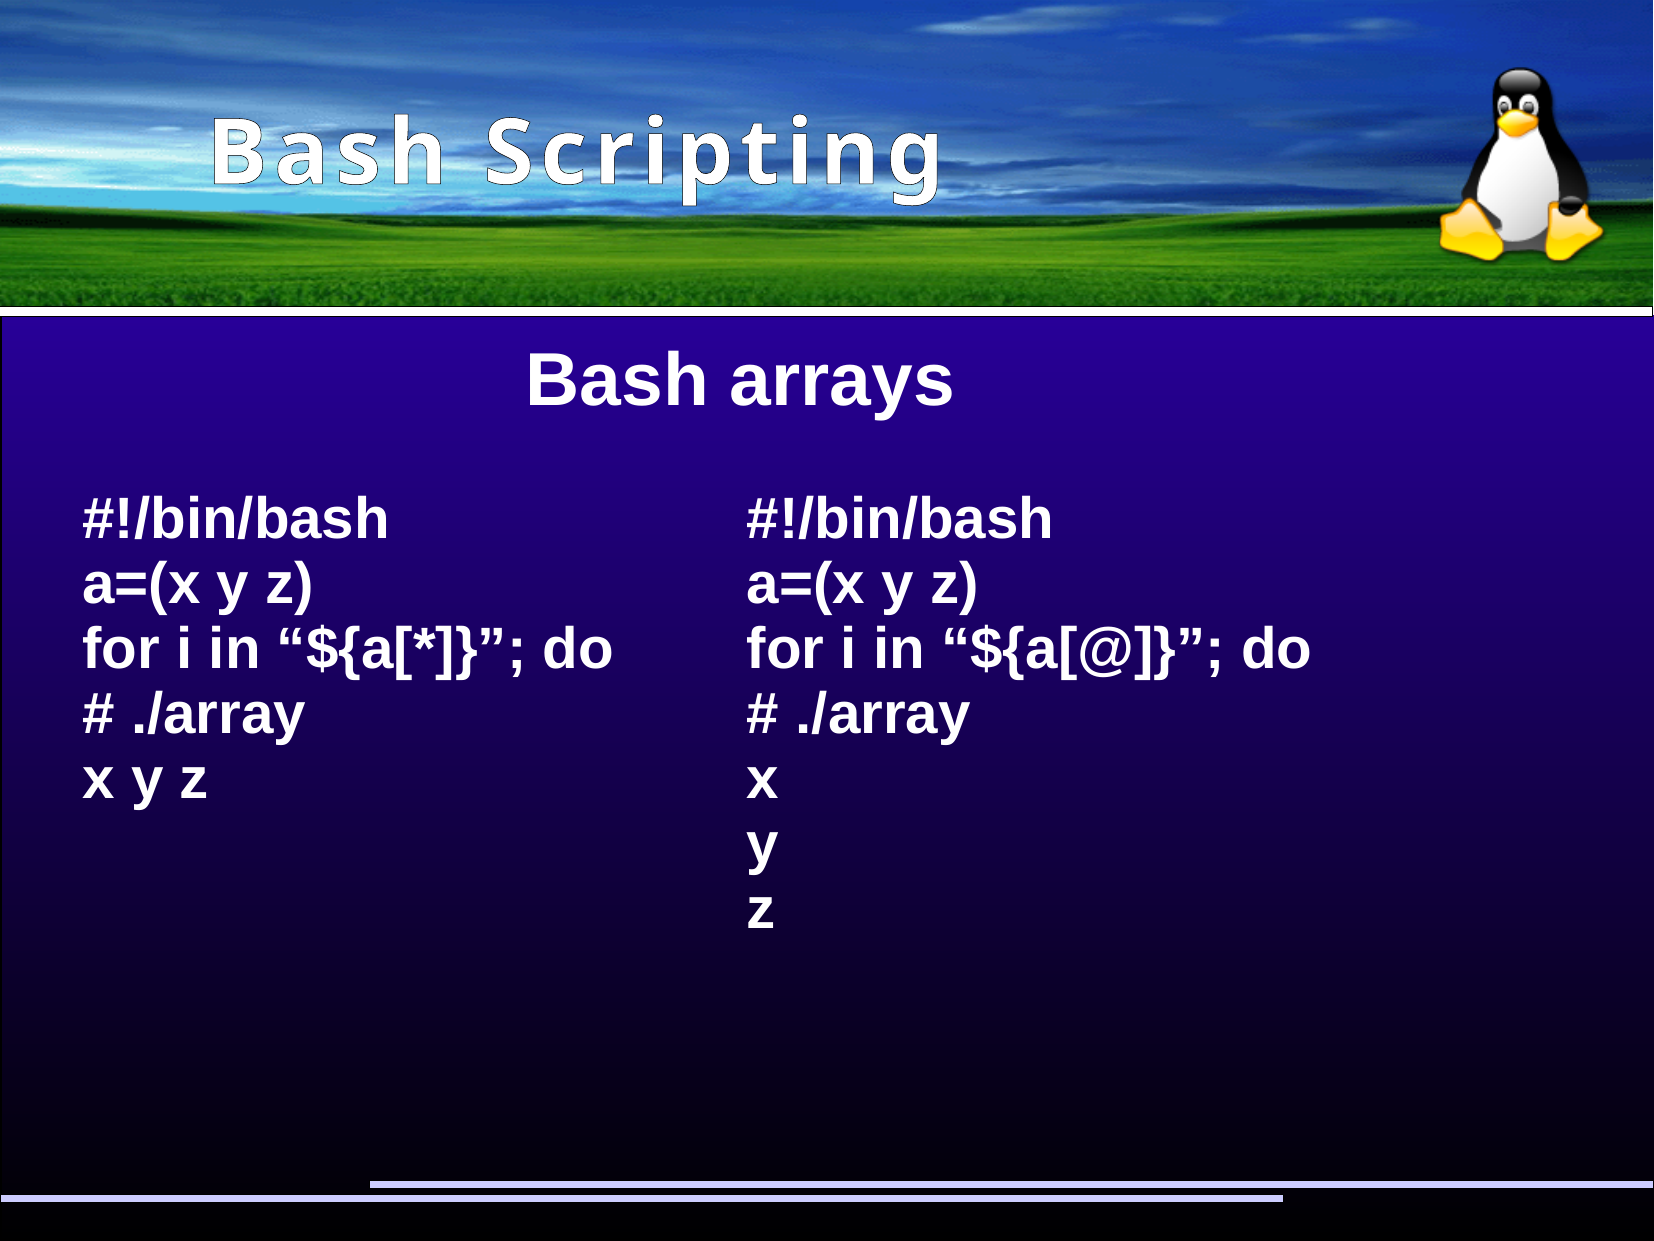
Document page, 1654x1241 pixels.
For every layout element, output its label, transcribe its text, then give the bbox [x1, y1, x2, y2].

text_box Bash arrays #!/bin/bash #!/bin/bash a=(x y z) a=(x y z) for i in “${a[*]}”; do for i in “${a[@]}”; do # ./array # ./array x y z x y z [8, 337, 1644, 1156]
text_box [0, 306, 1653, 1241]
picture [0, 0, 1653, 306]
title Bash Scripting [206, 44, 1416, 252]
